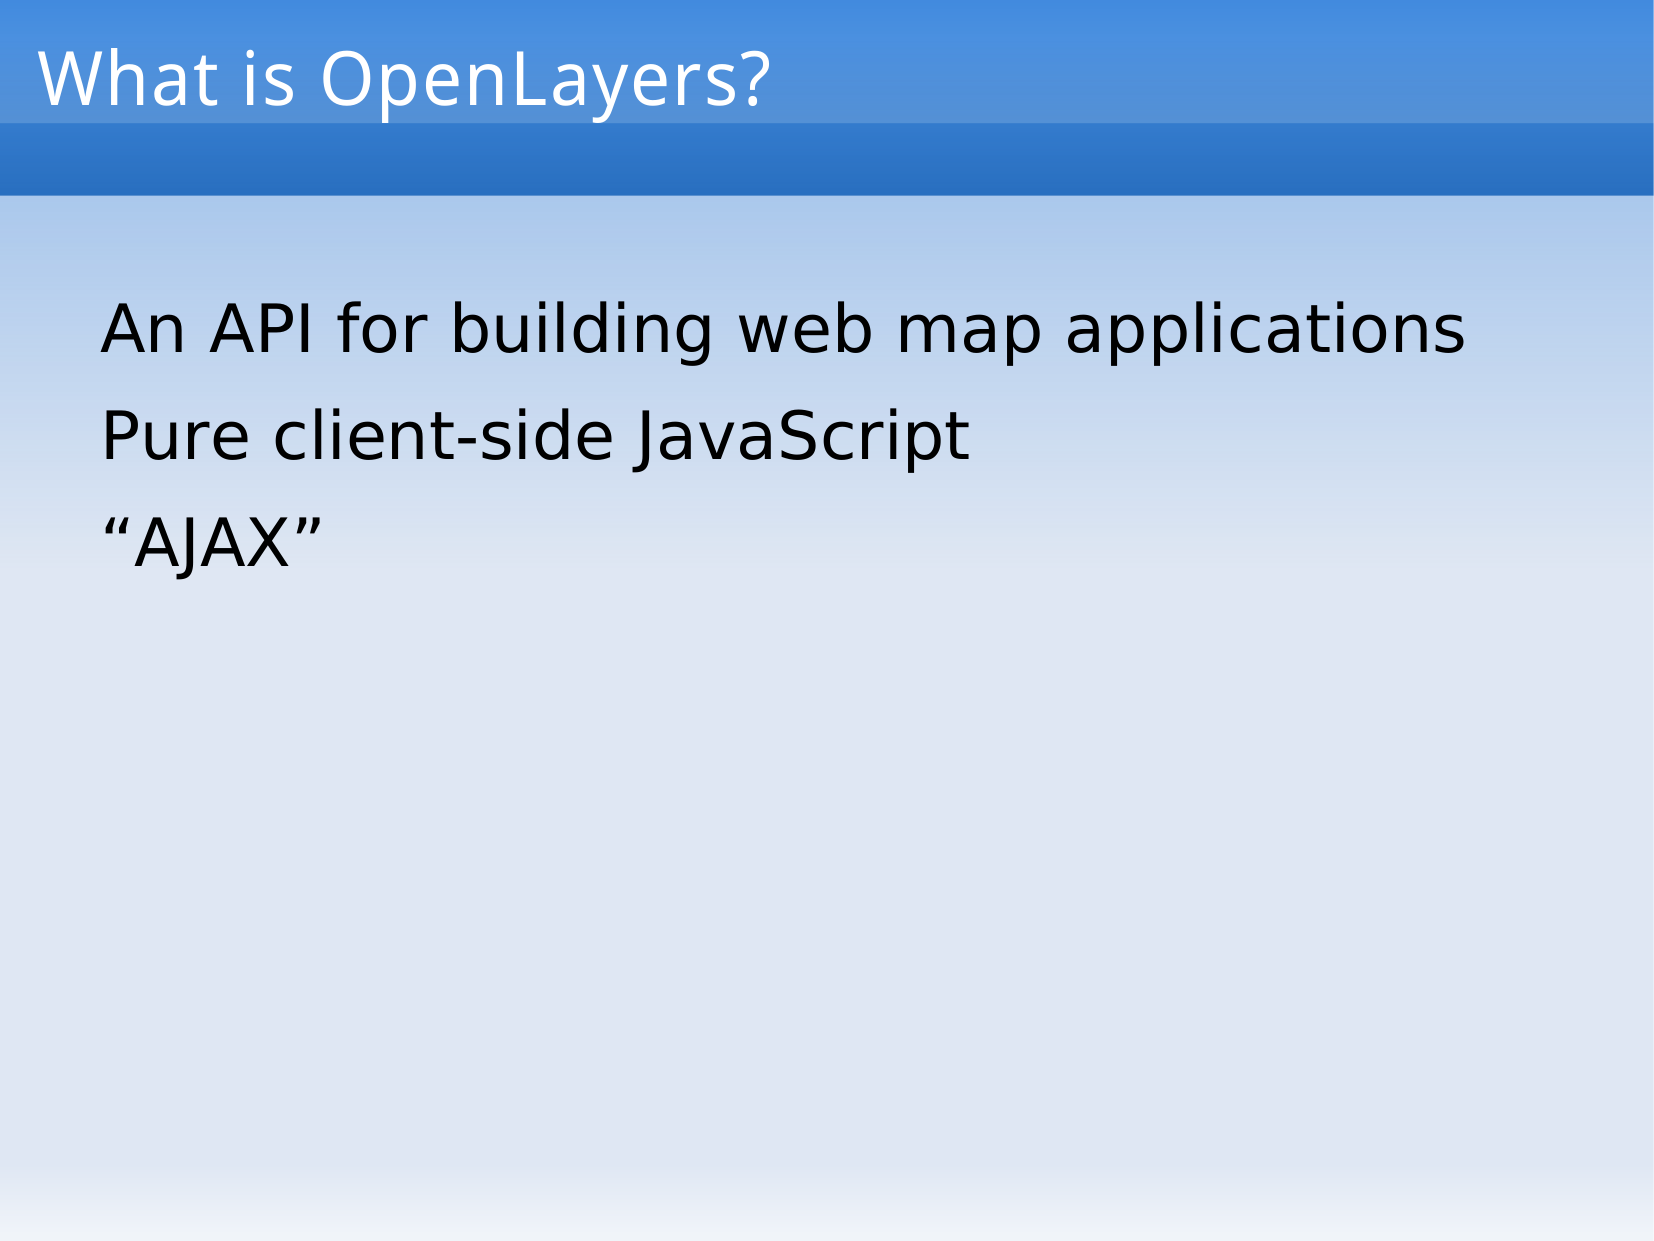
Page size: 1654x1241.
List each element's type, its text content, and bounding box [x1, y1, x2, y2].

title What is OpenLayers? [37, 2, 1463, 151]
picture [0, 0, 1654, 1241]
list An API for building web map applications Pure client-side JavaScript “AJAX” [82, 290, 1571, 1109]
